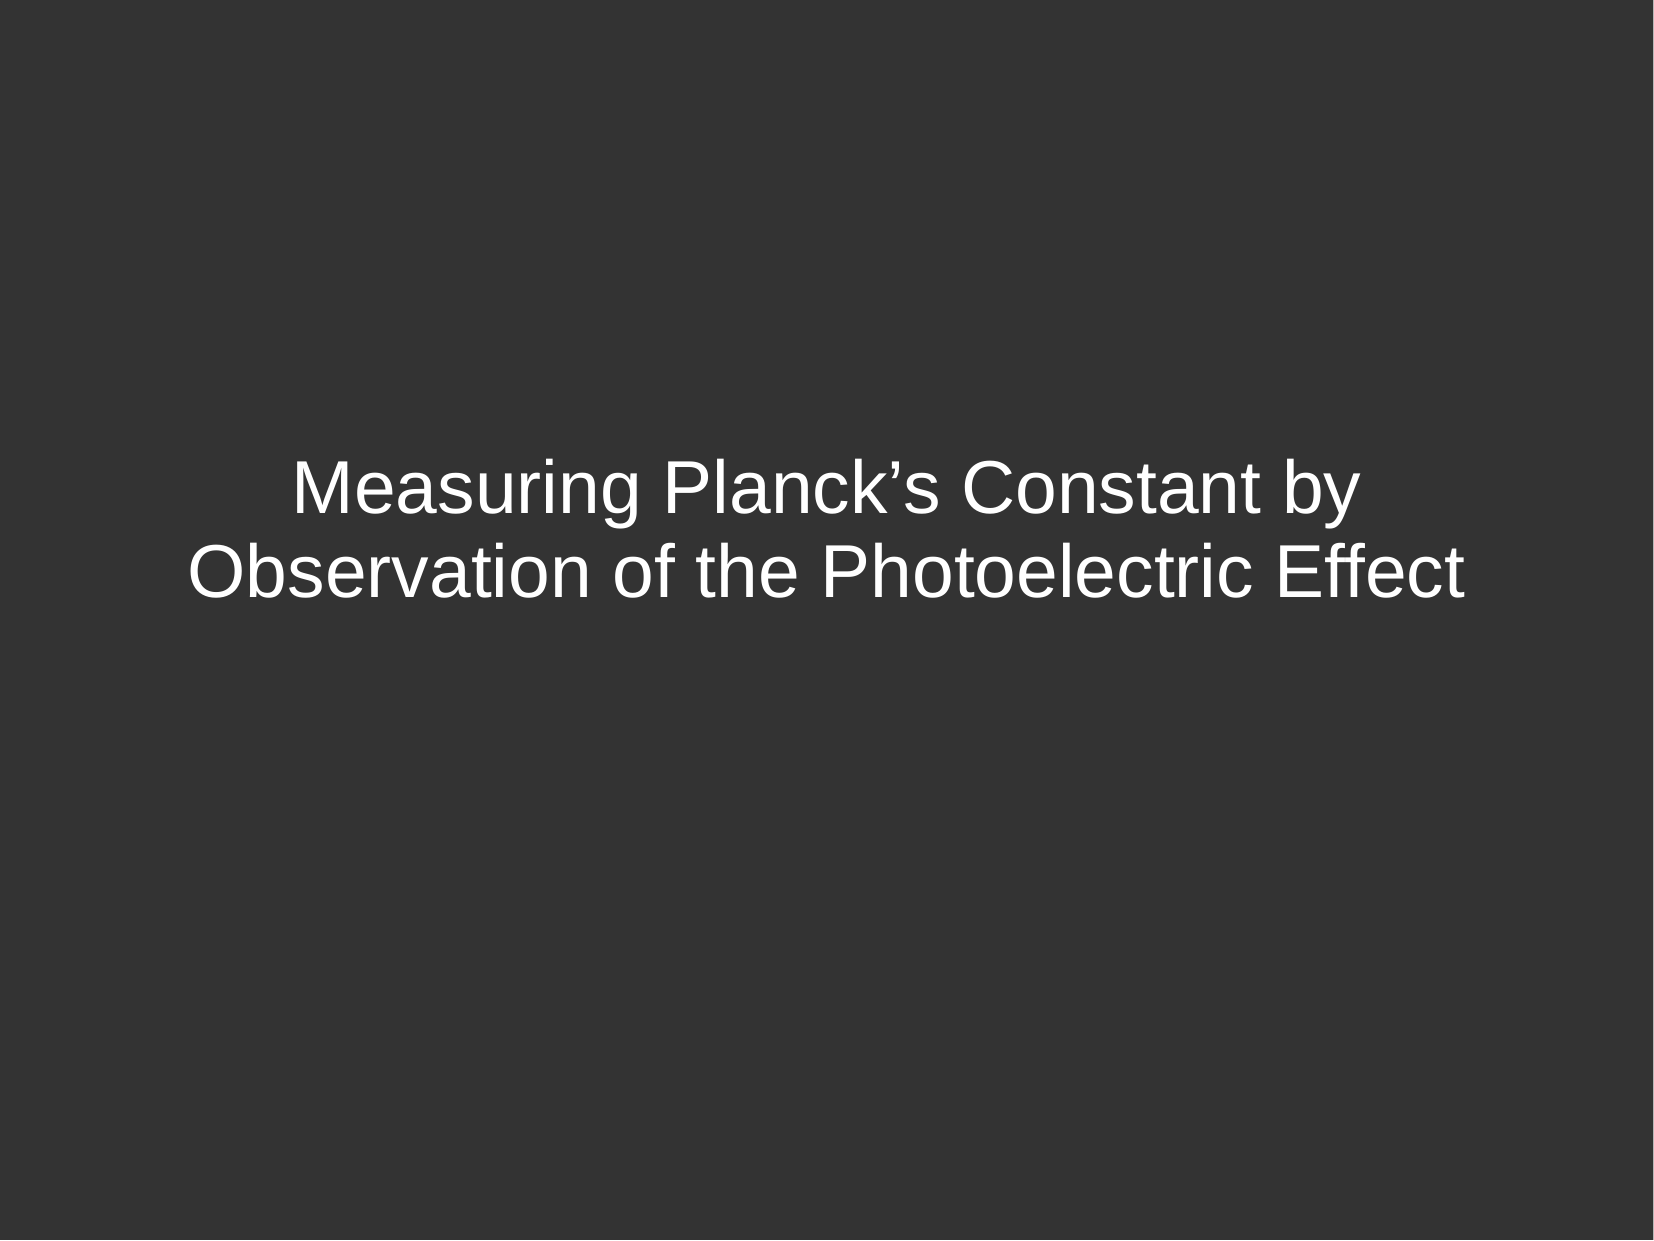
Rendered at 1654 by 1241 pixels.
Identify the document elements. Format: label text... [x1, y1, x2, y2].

subtitle Measuring Planck’s Constant by Observation of the Photoelectric Effect [82, 49, 1571, 1010]
